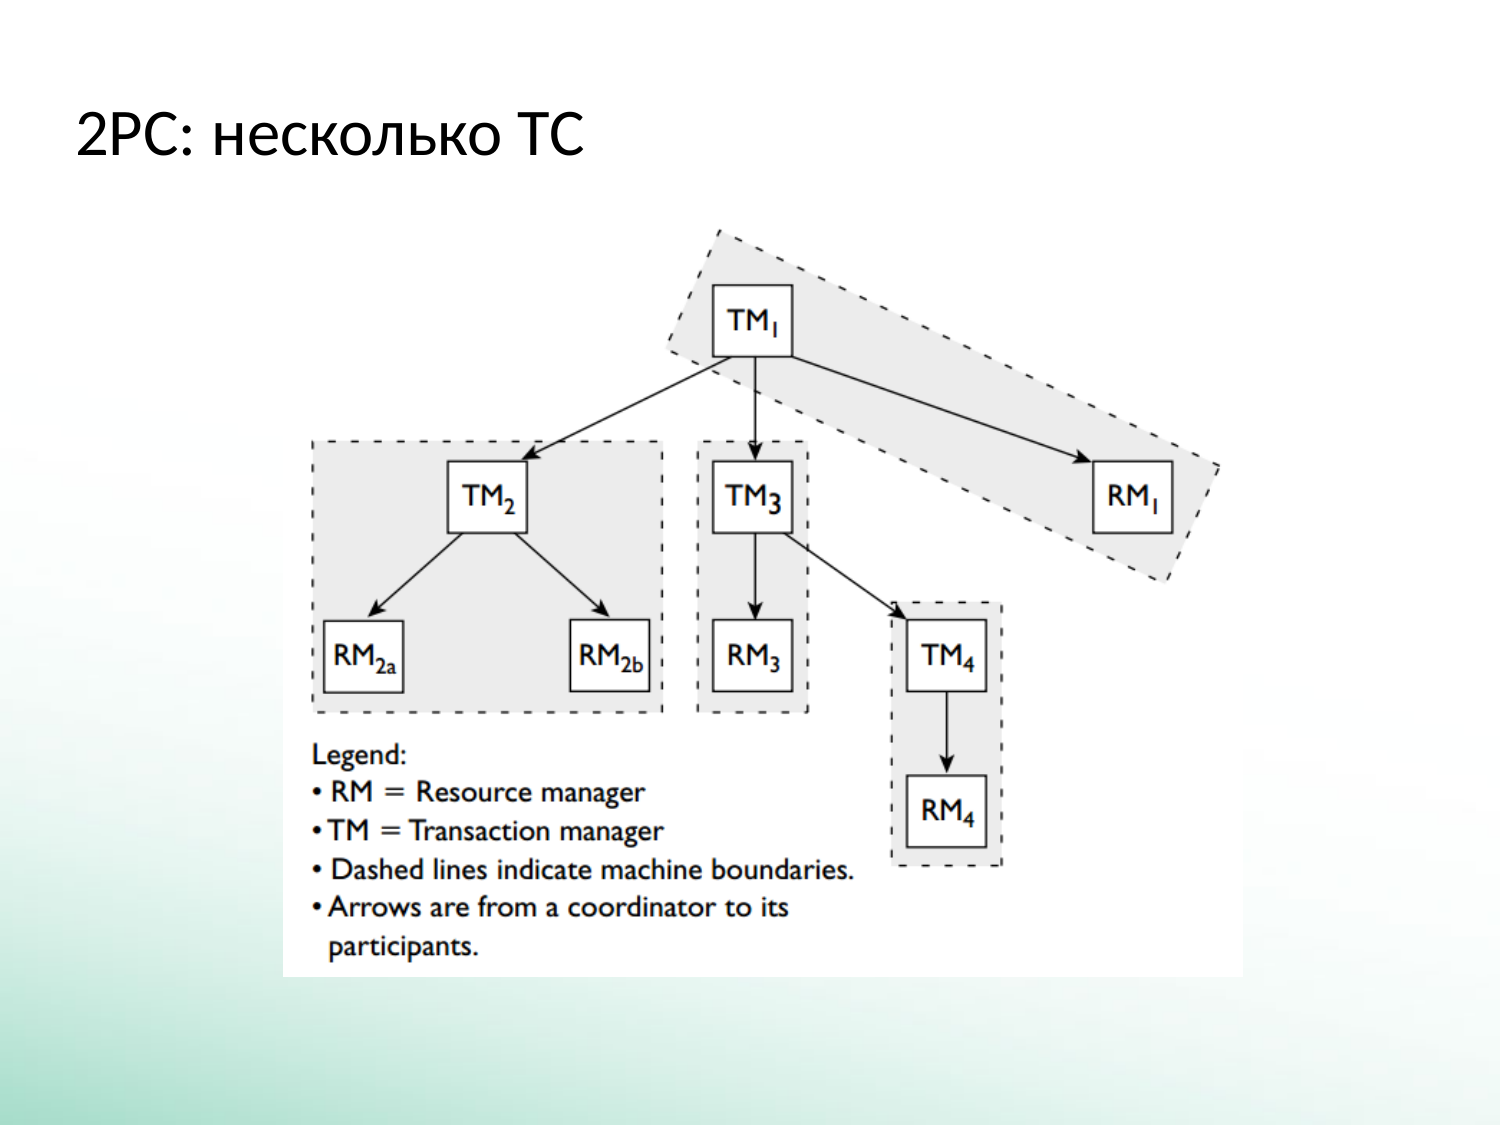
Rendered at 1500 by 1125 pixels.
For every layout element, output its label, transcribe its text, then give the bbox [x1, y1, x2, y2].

picture [0, 0, 1500, 1125]
title 2PC: несколько TC [75, 45, 1425, 233]
